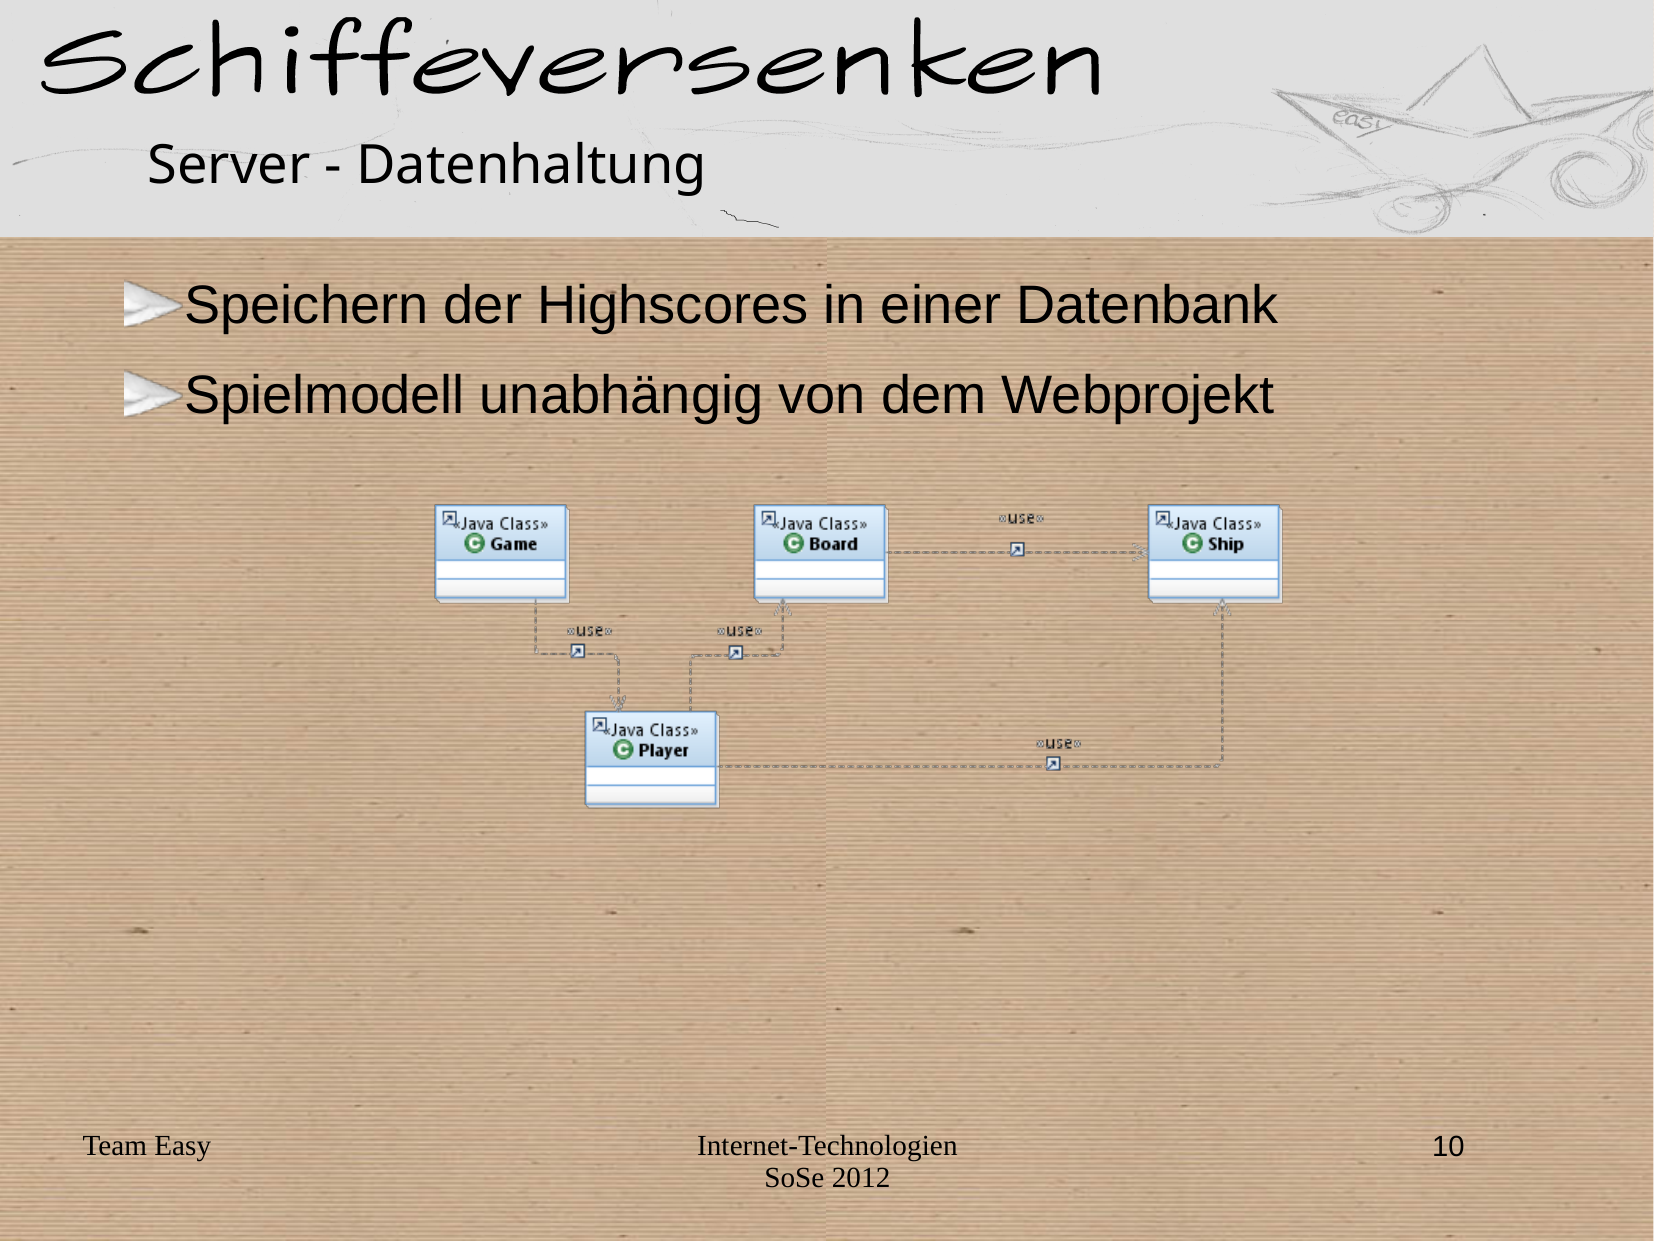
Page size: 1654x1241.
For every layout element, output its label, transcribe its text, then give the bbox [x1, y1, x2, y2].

picture [0, 0, 1654, 1241]
title Server - Datenhaltung [147, 59, 1093, 267]
list Speichern der Highscores in einer Datenbank Spielmodell unabhängig von dem Webprojekt [106, 274, 1595, 1093]
